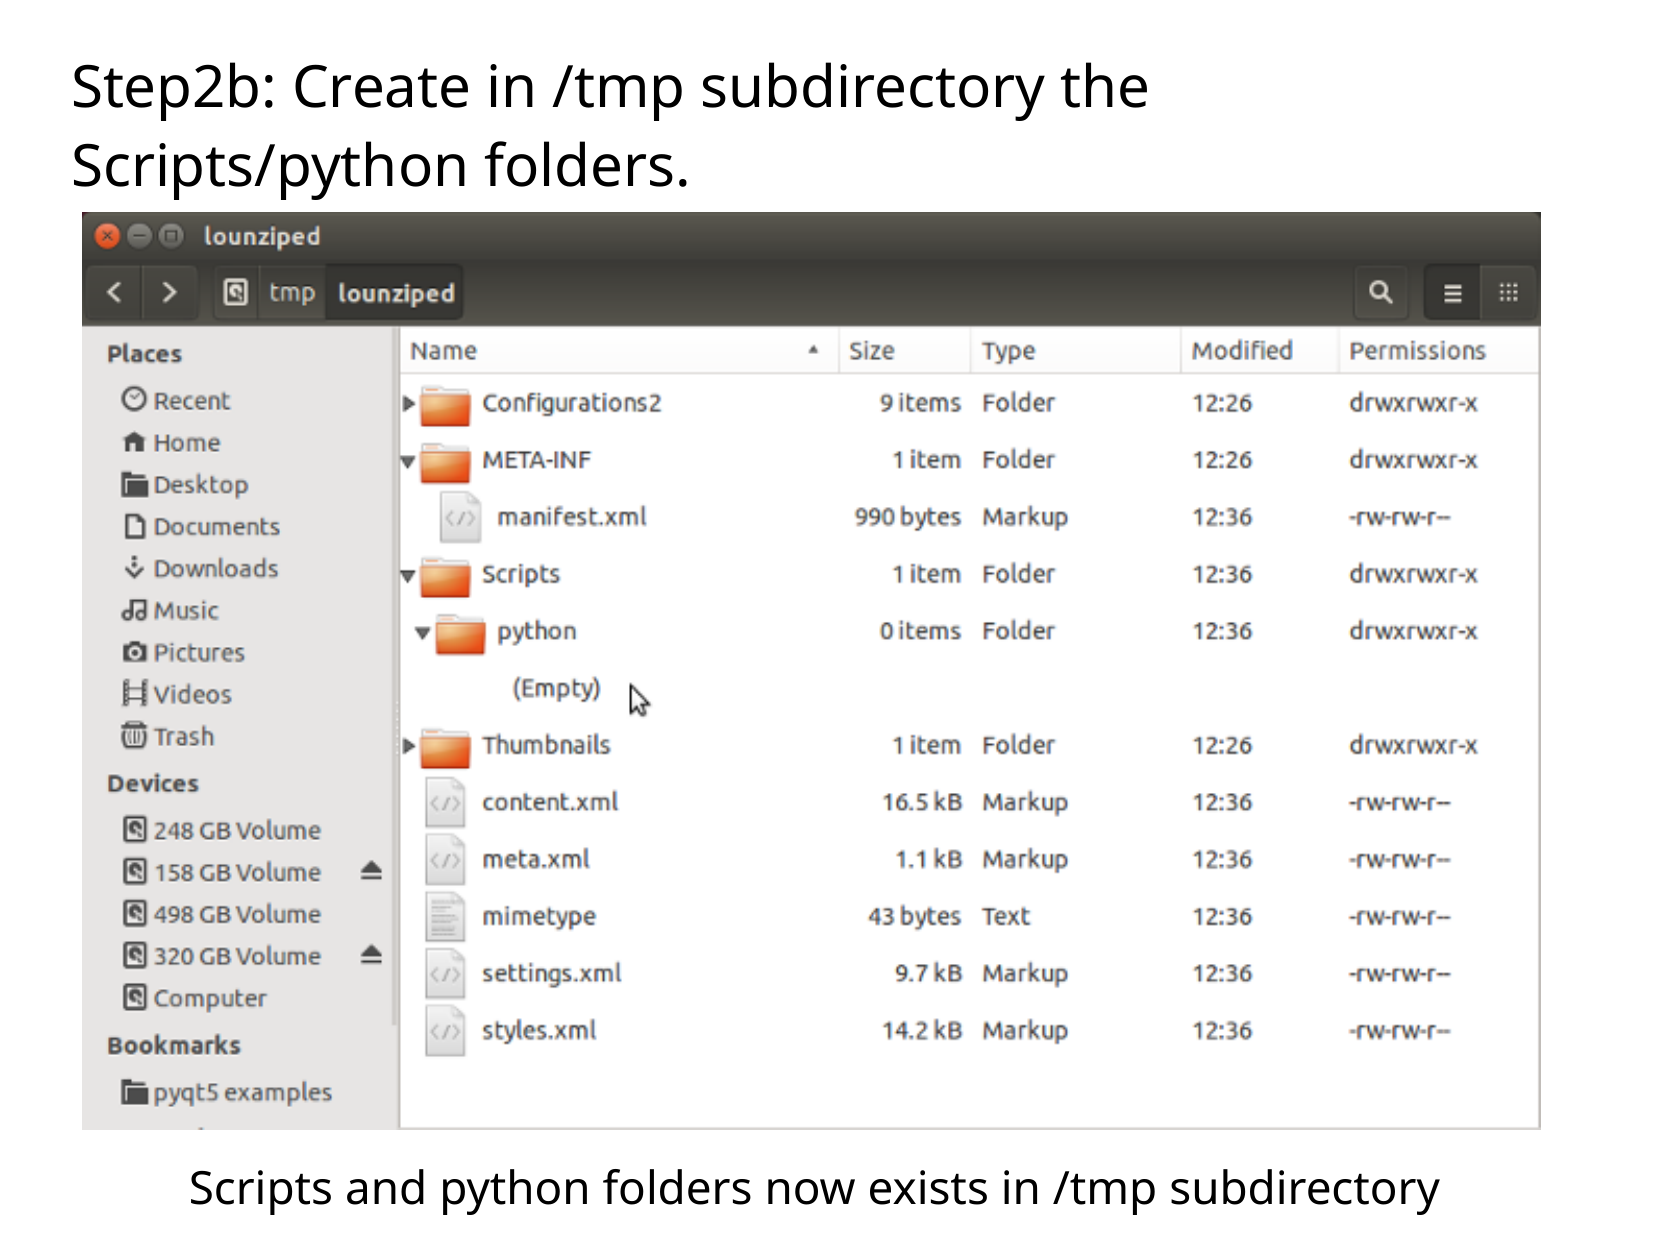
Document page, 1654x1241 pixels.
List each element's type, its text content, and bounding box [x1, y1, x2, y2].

text_box Scripts and python folders now exists in /tmp subdirectory [70, 1157, 1559, 1217]
picture [82, 212, 1541, 1130]
title Step2b: Create in /tmp subdirectory the Scripts/python folders. [70, 60, 1560, 189]
